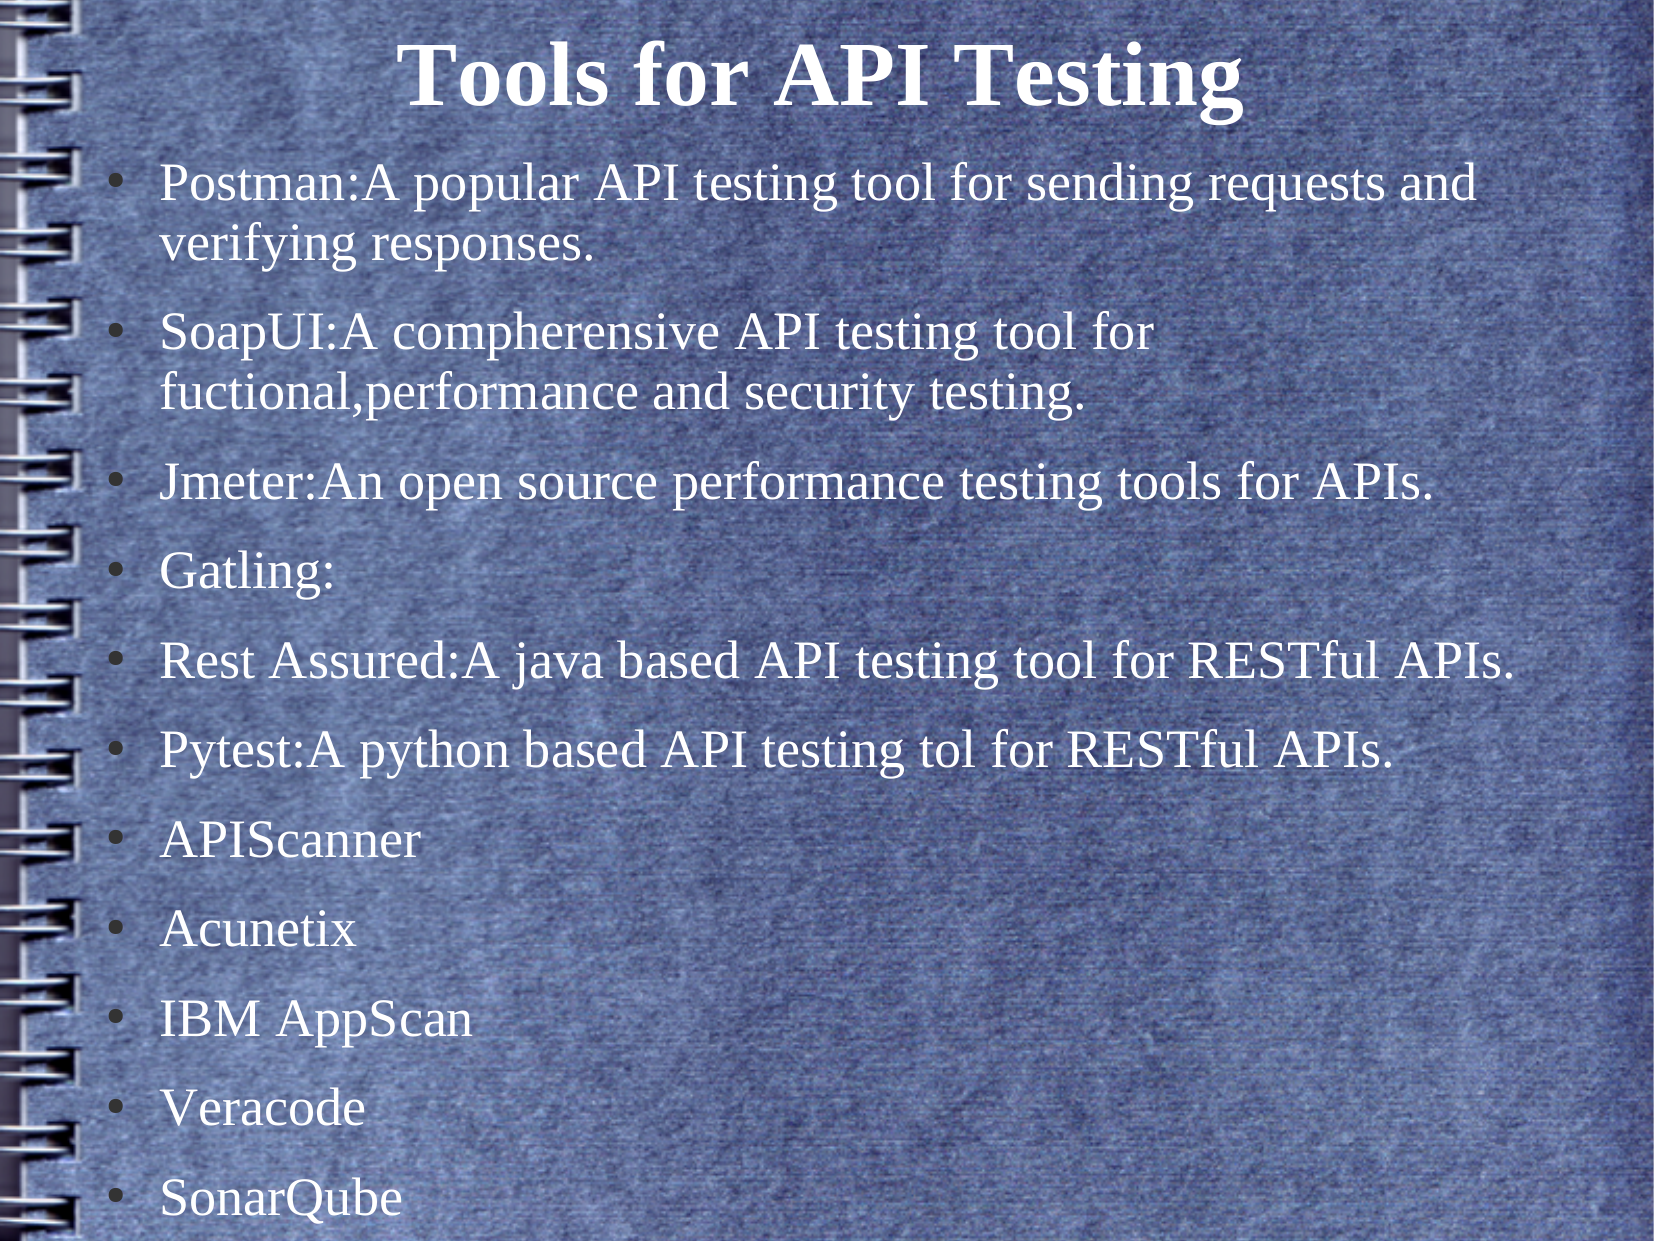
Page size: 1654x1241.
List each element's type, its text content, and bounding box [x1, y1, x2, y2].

list Postman:A popular API testing tool for sending requests and verifying responses. SoapUI:A compherensive API testing tool for fuctional,performance and security testing. Jmeter:An open source performance testing tools for APIs. Gatling: Rest Assured:A java based API testing tool for RESTful APIs. Pytest:A python based API testing tol for RESTful APIs. APIScanner Acunetix IBM AppScan Veracode SonarQube [88, 151, 1577, 1241]
title Tools for API Testing [76, 0, 1565, 148]
picture [0, 0, 1654, 1241]
